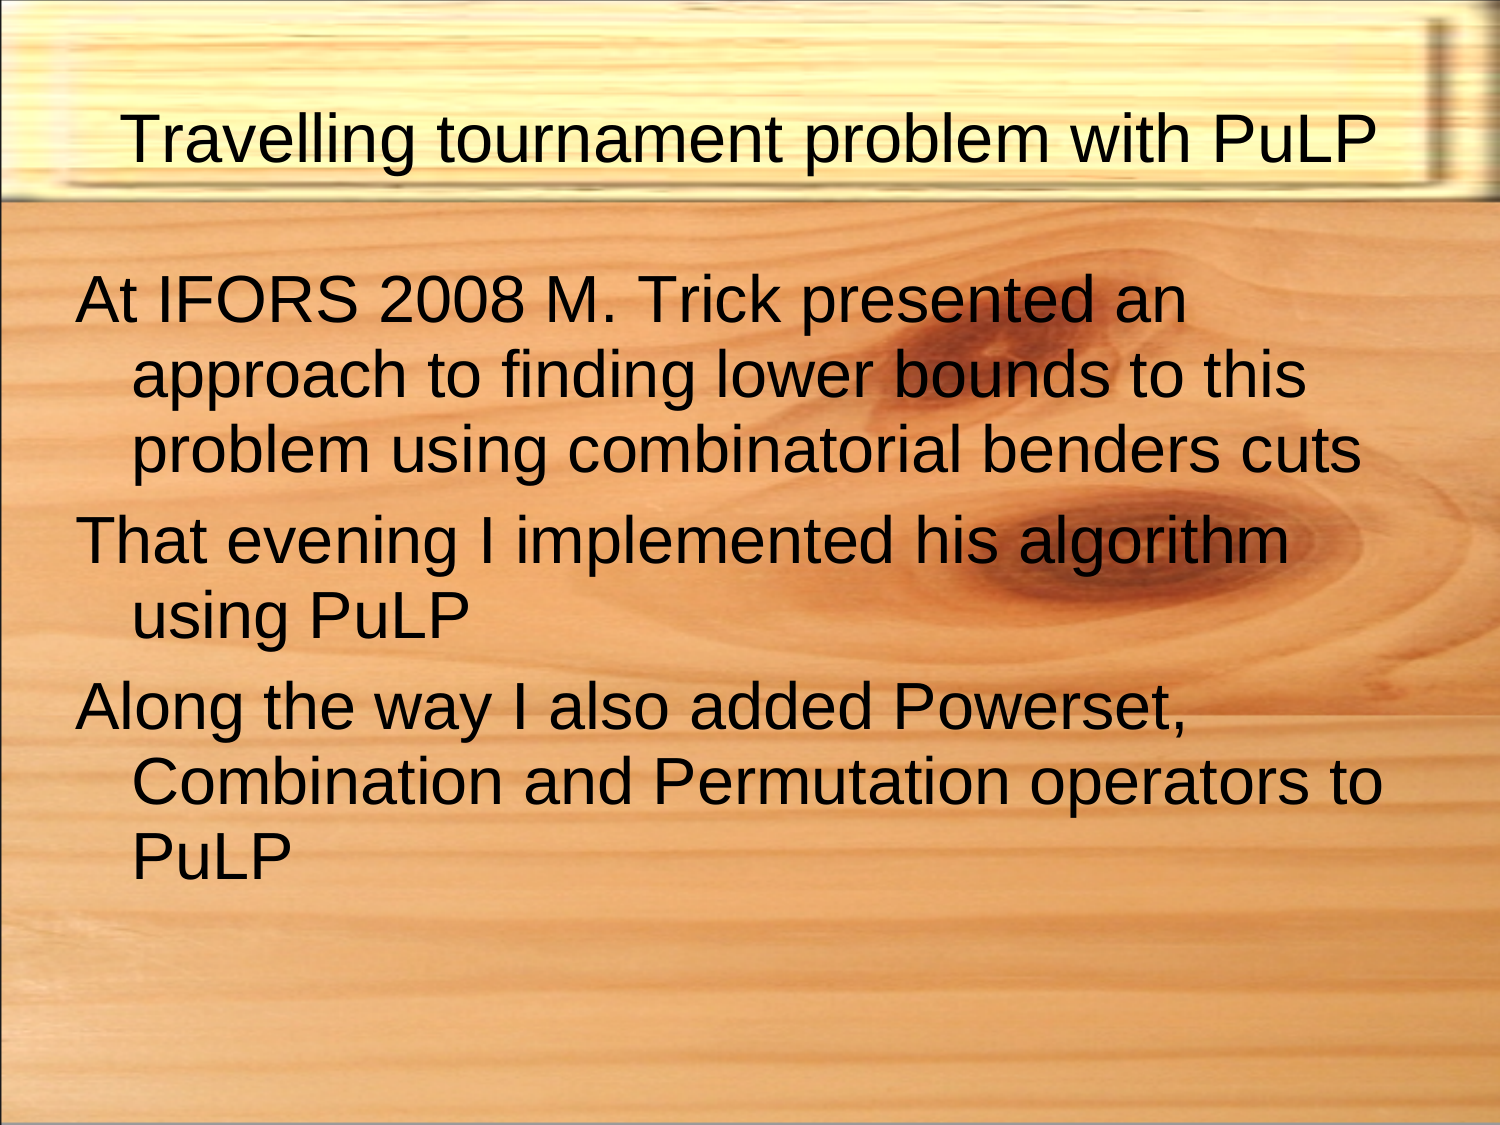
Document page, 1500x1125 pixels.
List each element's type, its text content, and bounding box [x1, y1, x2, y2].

title Travelling tournament problem with PuLP [75, 52, 1426, 226]
picture [0, 0, 1500, 1125]
list At IFORS 2008 M. Trick presented an approach to finding lower bounds to this problem using combinatorial benders cuts That evening I implemented his algorithm using PuLP Along the way I also added Powerset, Combination and Permutation operators to PuLP [75, 262, 1426, 991]
